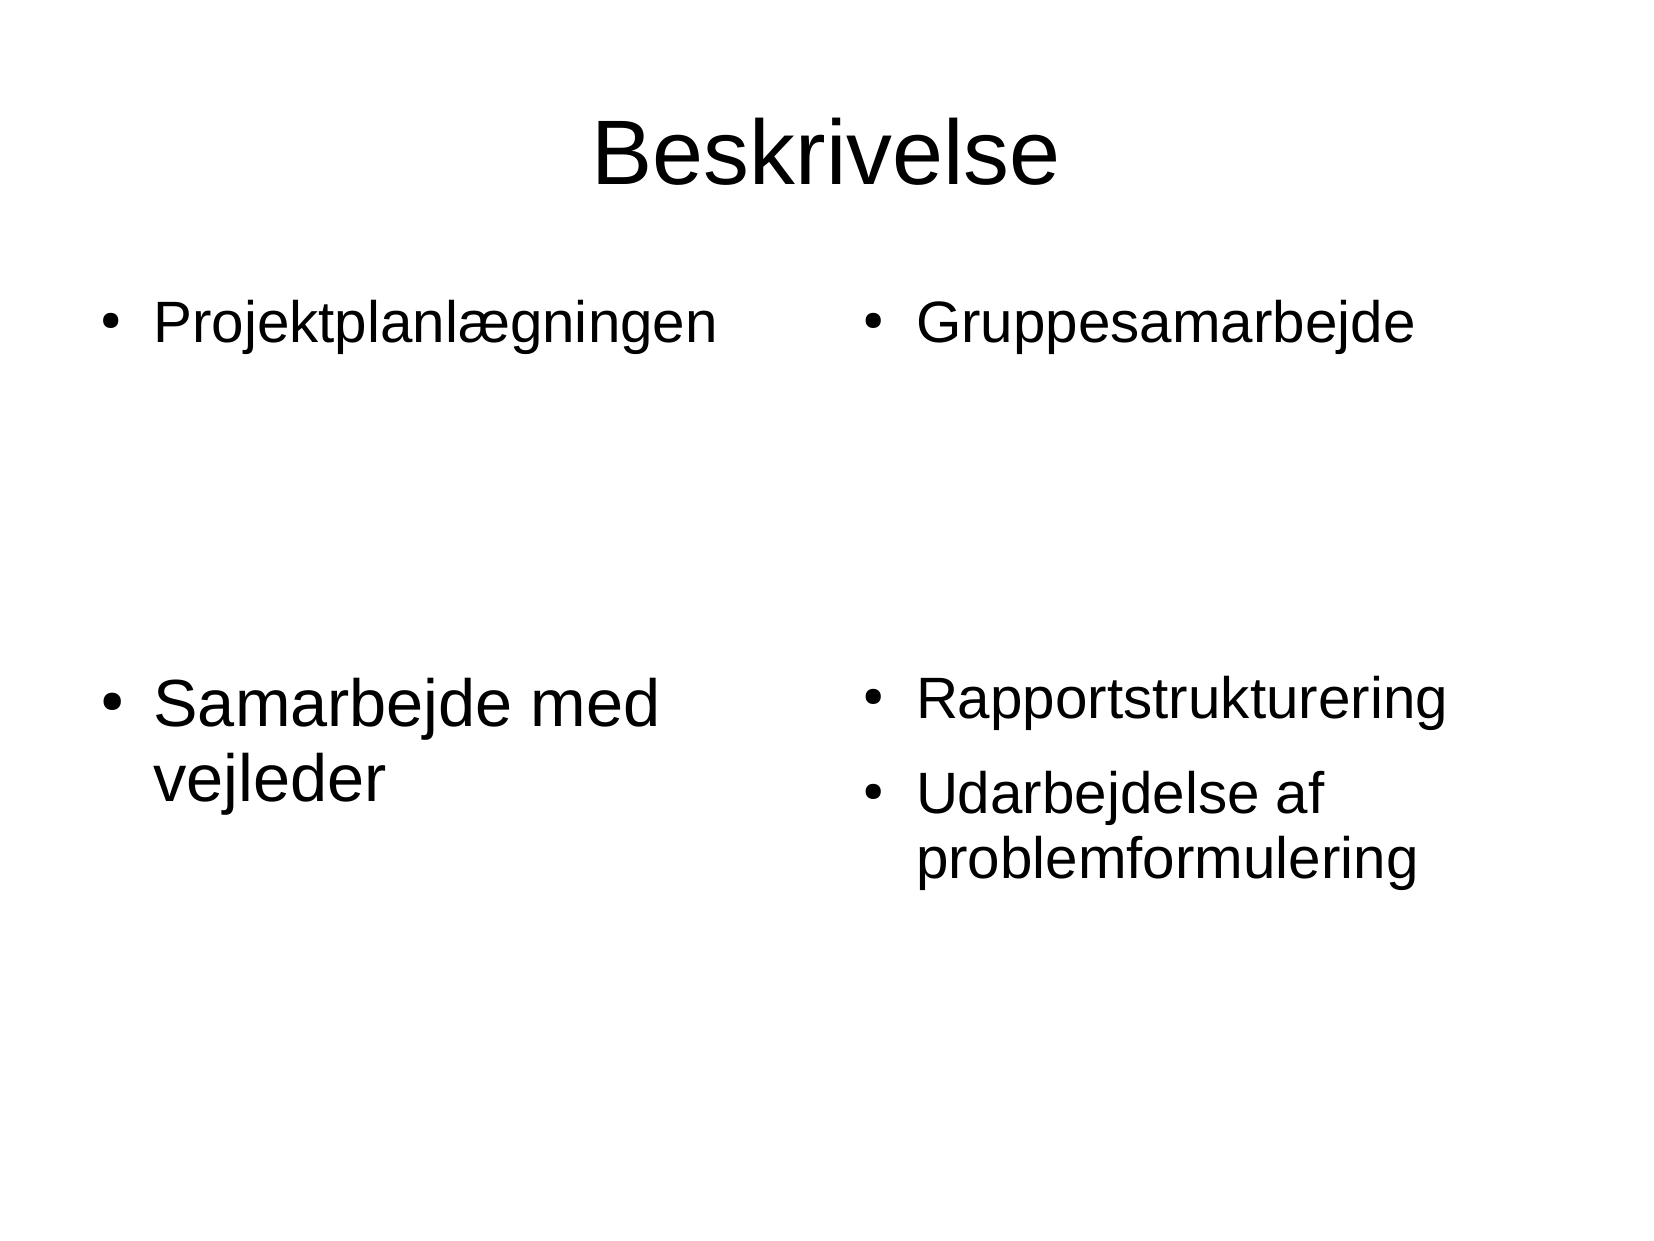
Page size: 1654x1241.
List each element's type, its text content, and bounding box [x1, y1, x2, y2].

list Gruppesamarbejde [845, 290, 1572, 634]
title Beskrivelse [82, 49, 1571, 257]
list Projektplanlægningen [82, 290, 809, 634]
list Rapportstrukturering Udarbejdelse af problemformulering [845, 665, 1572, 1009]
list Samarbejde med vejleder [82, 665, 809, 1009]
